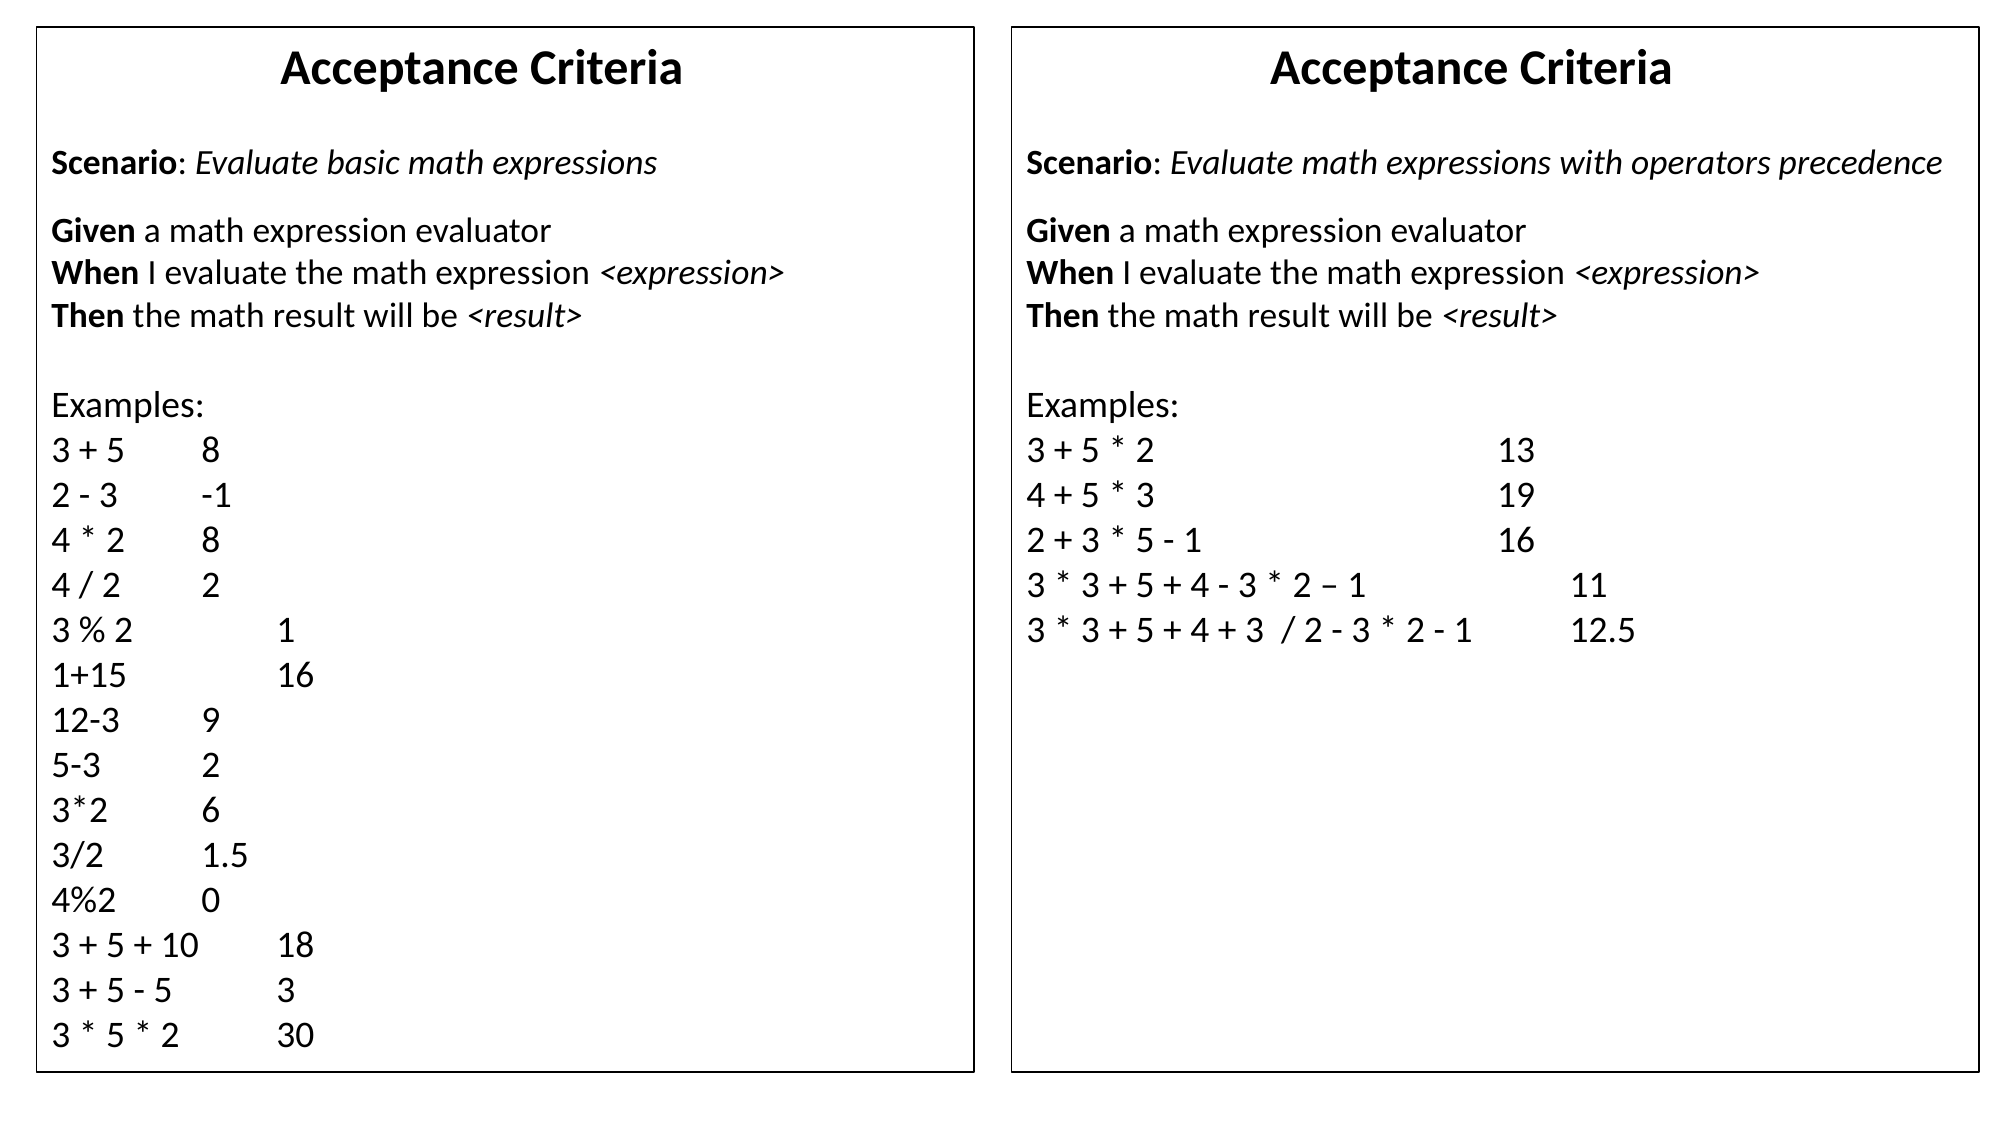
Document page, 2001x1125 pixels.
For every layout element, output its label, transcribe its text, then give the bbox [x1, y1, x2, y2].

text_box Acceptance Criteria Scenario: Evaluate math expressions with operators precedence Given a math expression evaluator When I evaluate the math expression <expression> Then the math result will be <result> Examples: 3 + 5 * 2 13 4 + 5 * 3 19 2 + 3 * 5 - 1 16 3 * 3 + 5 + 4 - 3 * 2 – 1 11 3 * 3 + 5 + 4 + 3 / 2 - 3 * 2 - 1 12.5 [1011, 26, 1979, 1072]
text_box Acceptance Criteria Scenario: Evaluate basic math expressions Given a math expression evaluator When I evaluate the math expression <expression> Then the math result will be <result> Examples: 3 + 5 8 2 - 3 -1 4 * 2 8 4 / 2 2 3 % 2 1 1+15 16 12-3 9 5-3 2 3*2 6 3/2 1.5 4%2 0 3 + 5 + 10 18 3 + 5 - 5 3 3 * 5 * 2 30 [36, 26, 975, 1072]
